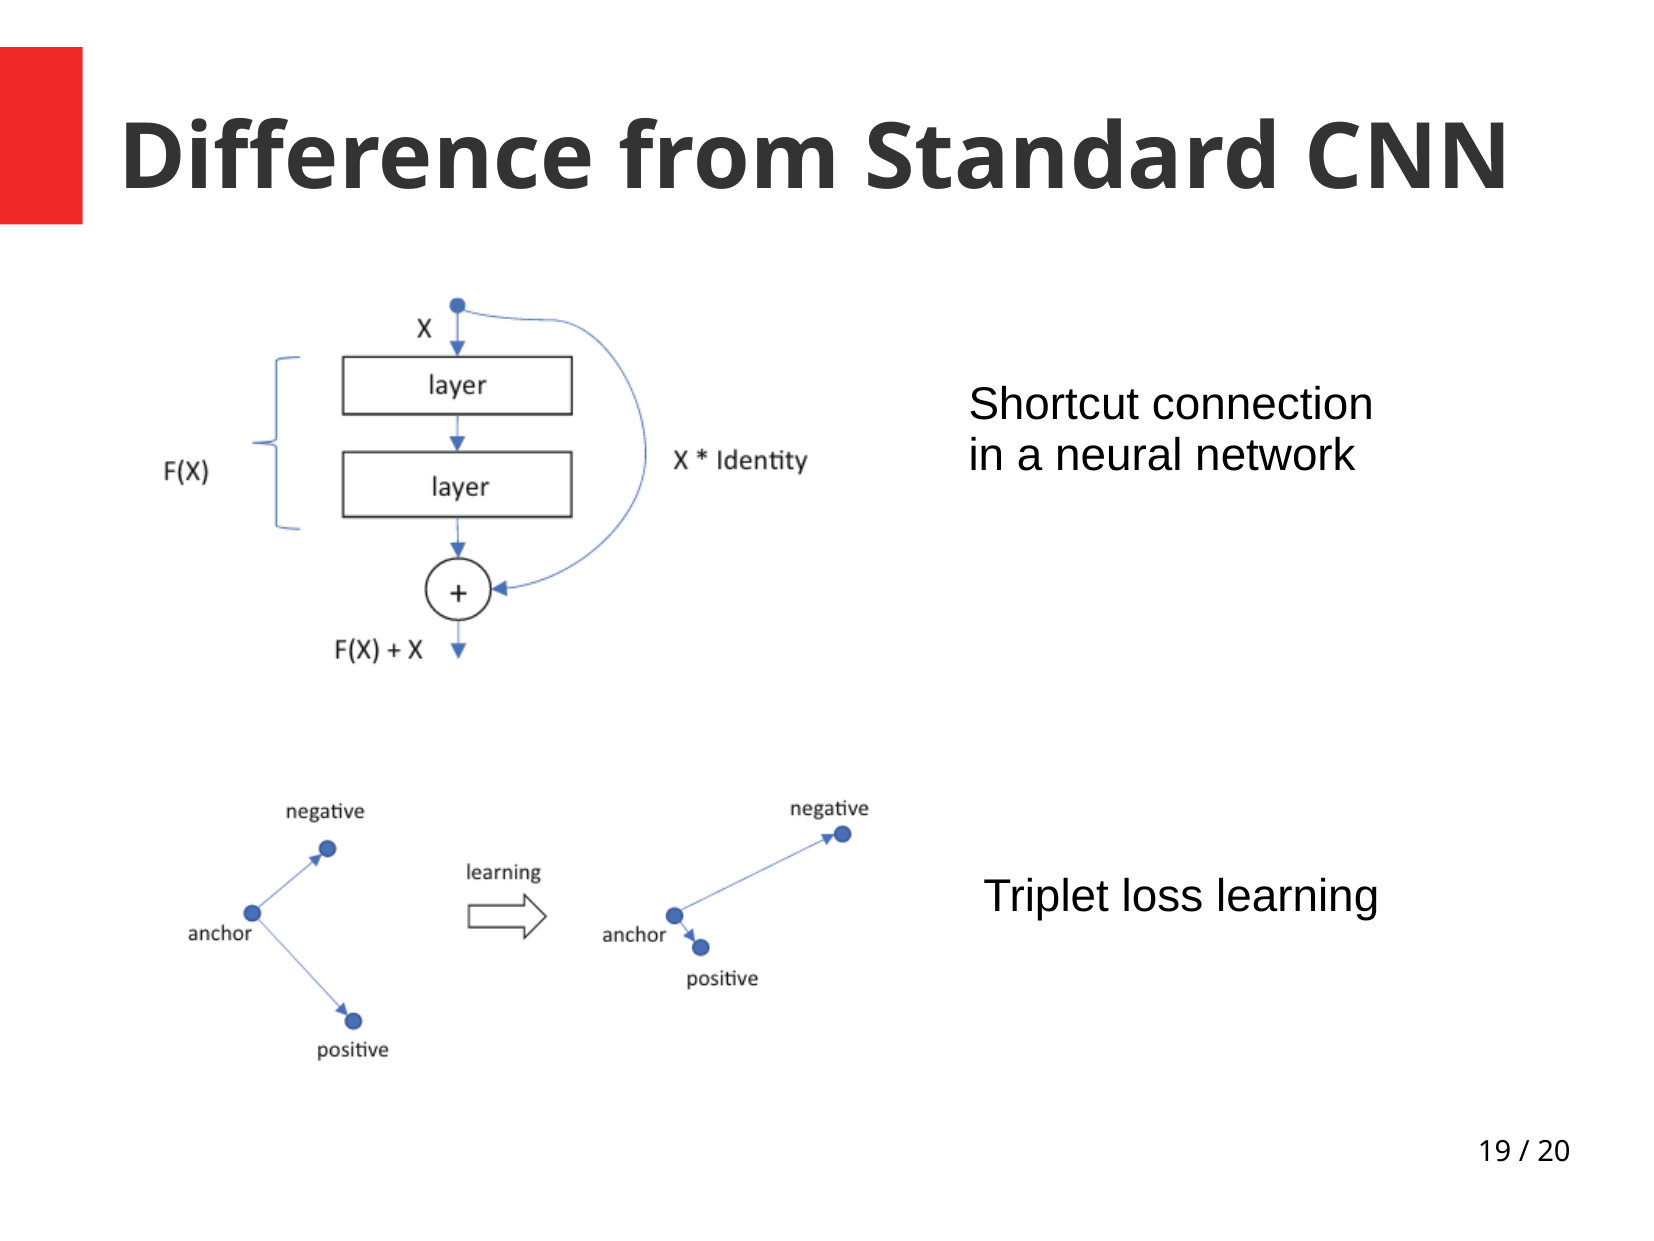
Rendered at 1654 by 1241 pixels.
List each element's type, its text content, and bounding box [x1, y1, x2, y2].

text_box Triplet loss learning [968, 862, 1493, 954]
title Difference from Standard CNN [118, 49, 1571, 257]
picture [130, 779, 898, 1080]
text_box Shortcut connection in a neural network [968, 377, 1418, 481]
picture [118, 283, 839, 673]
